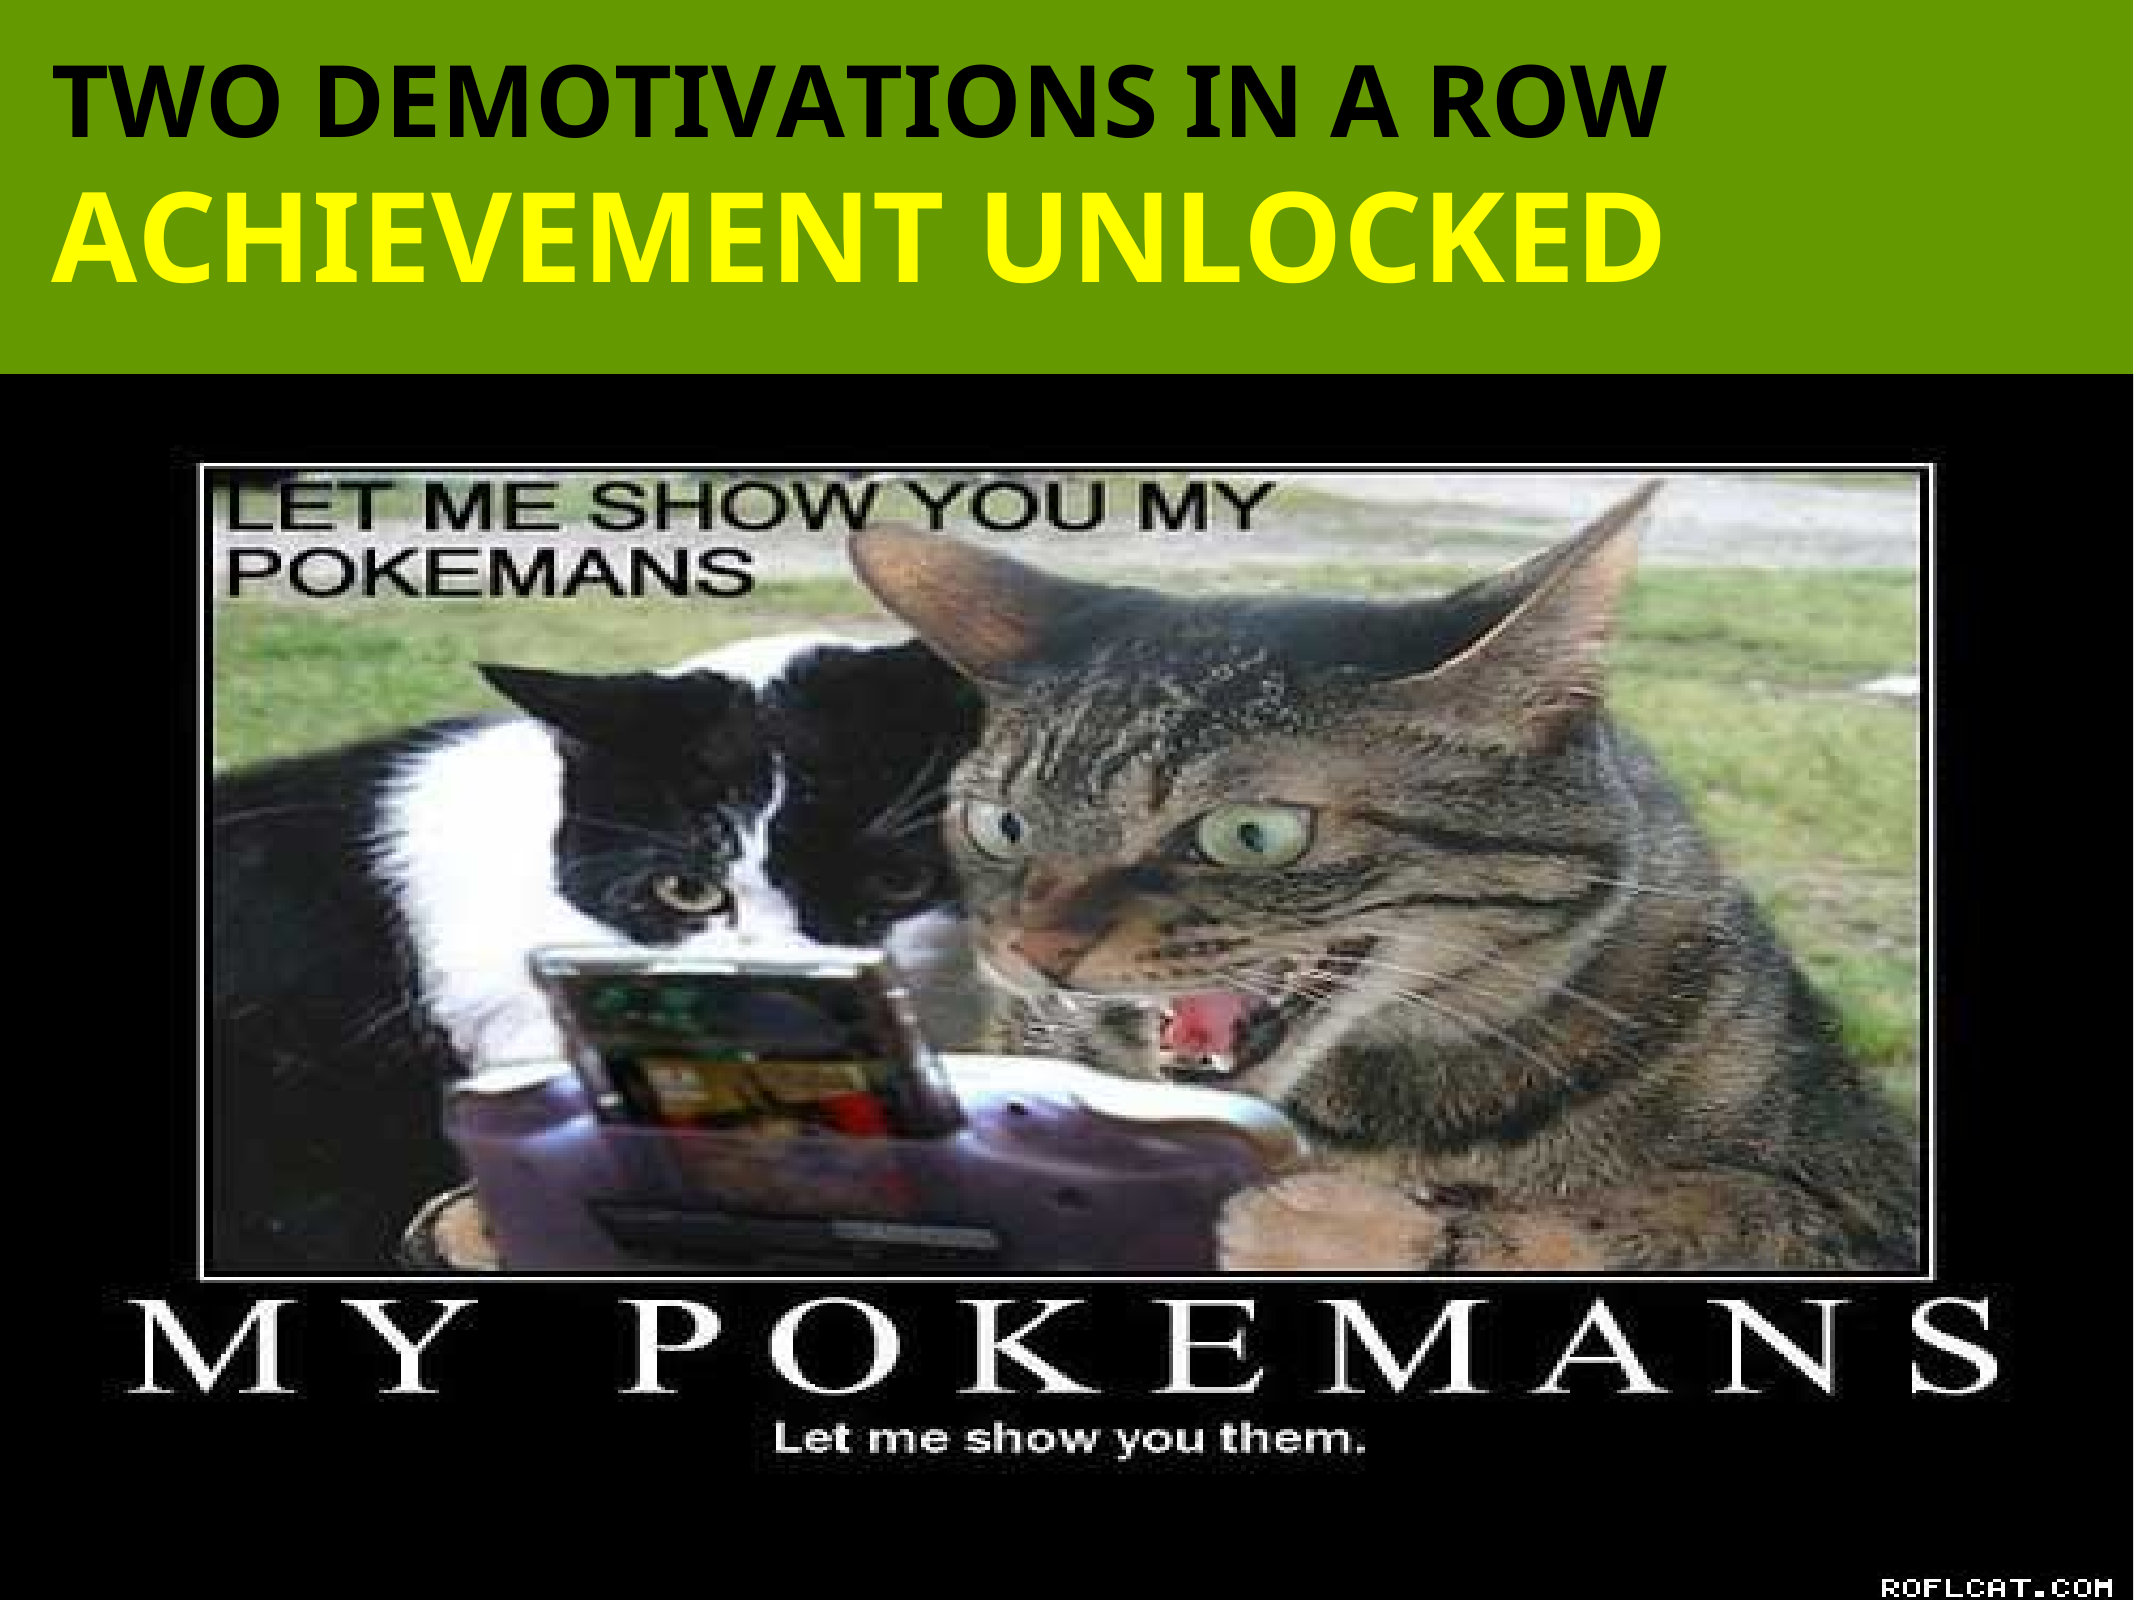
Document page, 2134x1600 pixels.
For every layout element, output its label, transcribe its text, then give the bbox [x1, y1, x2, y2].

picture [0, 374, 2134, 1600]
text_box TWO DEMOTIVATIONS IN A ROW ACHIEVEMENT UNLOCKED [41, 37, 2063, 374]
